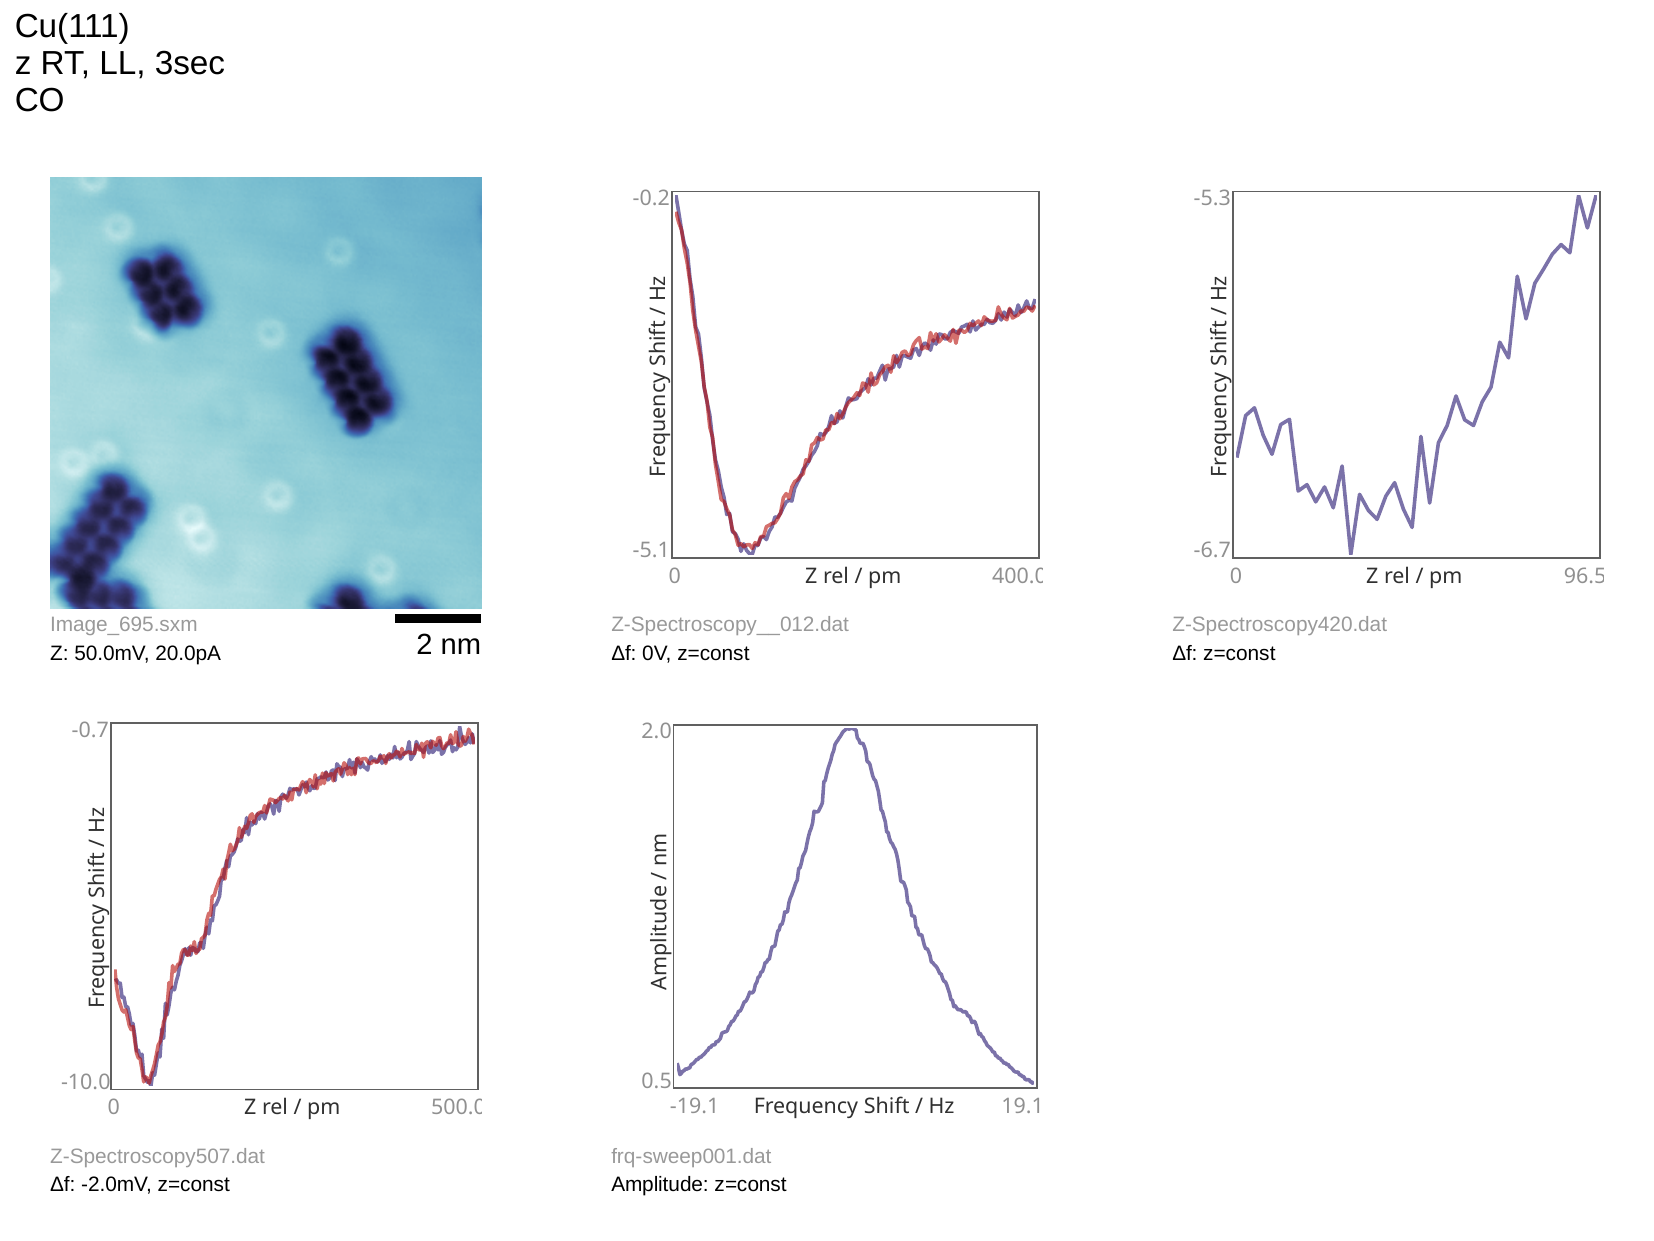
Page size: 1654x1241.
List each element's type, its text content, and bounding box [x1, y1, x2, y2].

picture [1172, 177, 1604, 609]
text_box Δf: -2.0mV, z=const [50, 1172, 266, 1197]
text_box Z: 50.0mV, 20.0pA [50, 641, 266, 665]
text_box Δf: z=const [1172, 641, 1388, 665]
picture [50, 708, 482, 1140]
picture [611, 177, 1043, 609]
text_box Image_695.sxm [50, 612, 482, 637]
text_box Z-Spectroscopy507.dat [50, 1144, 482, 1168]
text_box Δf: 0V, z=const [611, 641, 827, 665]
text_box 2 nm [265, 628, 482, 662]
text_box Z-Spectroscopy__012.dat [611, 612, 1043, 637]
picture [611, 708, 1043, 1140]
text_box frq-sweep001.dat [611, 1144, 1043, 1168]
text_box Amplitude: z=const [611, 1172, 827, 1197]
text_box Z-Spectroscopy420.dat [1172, 612, 1604, 637]
text_box Cu(111) z RT, LL, 3sec CO [0, 0, 1654, 163]
picture [50, 177, 482, 609]
